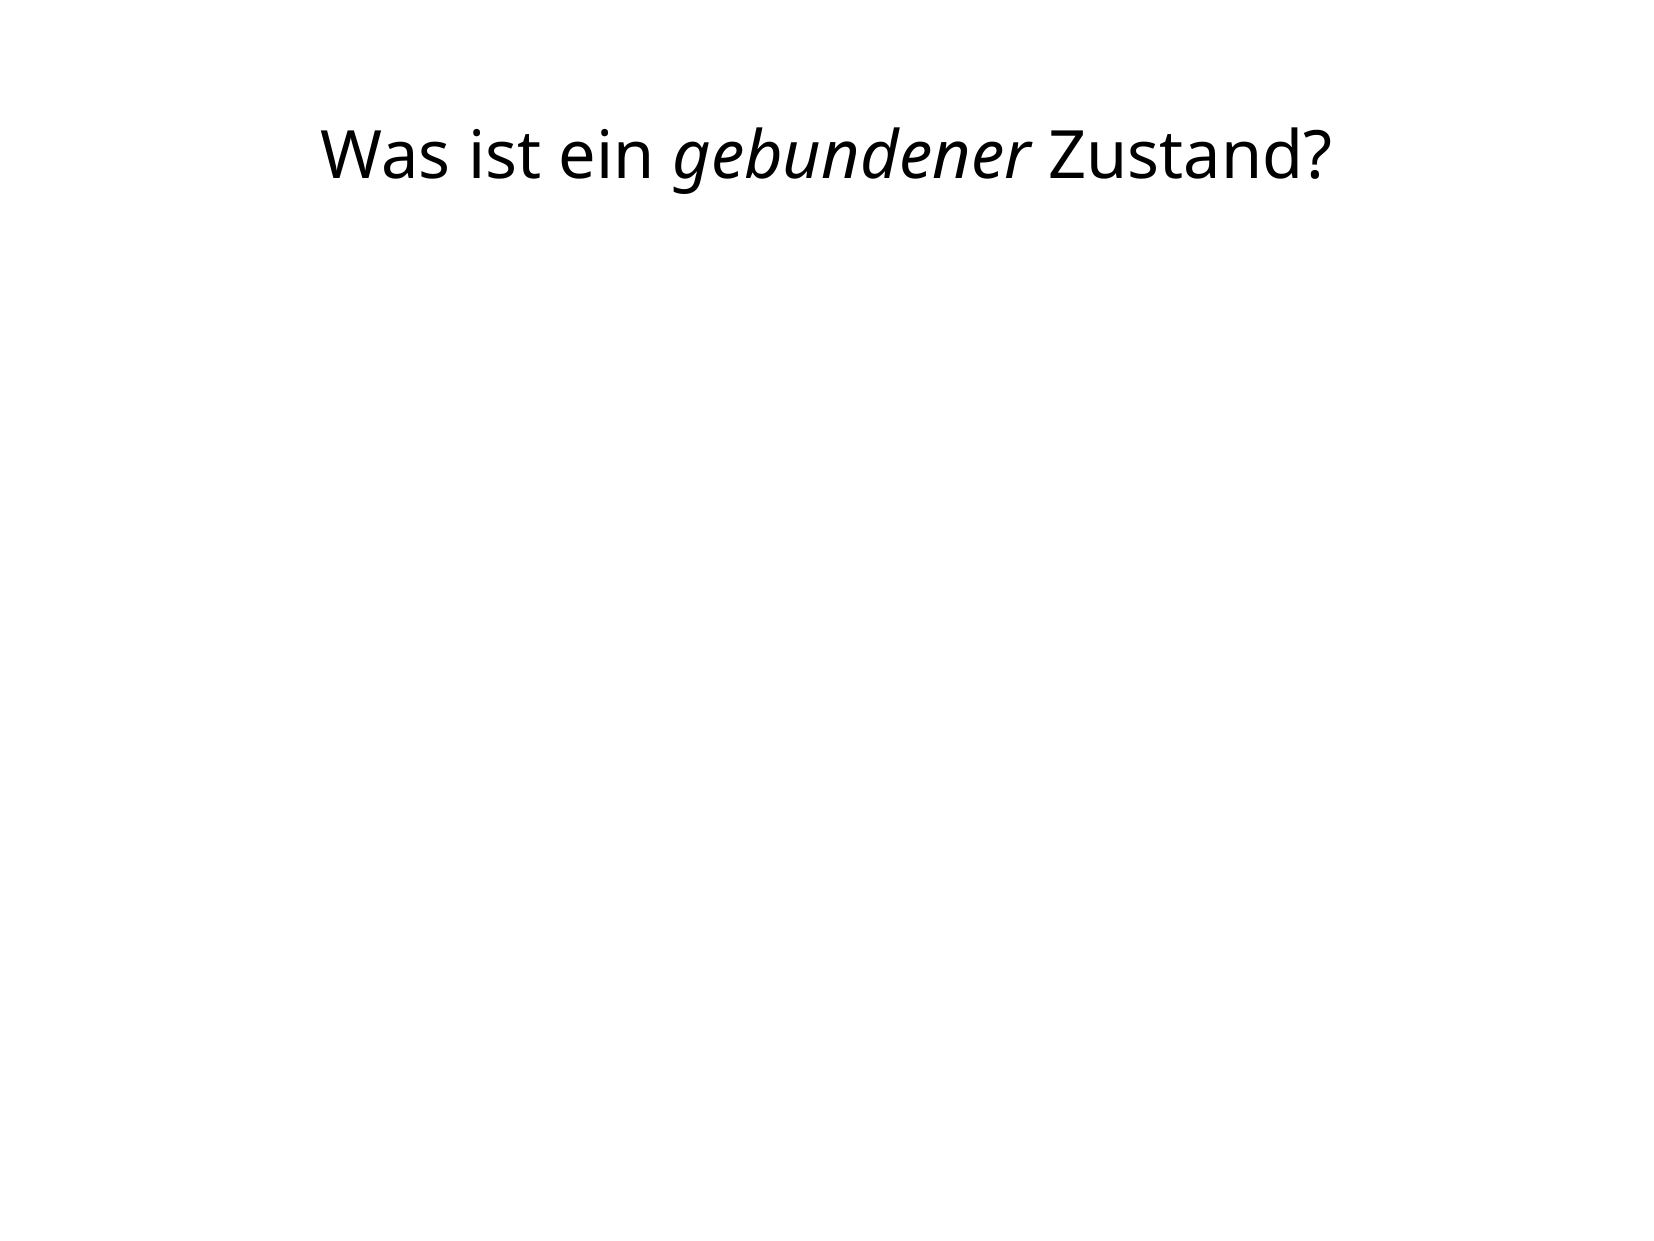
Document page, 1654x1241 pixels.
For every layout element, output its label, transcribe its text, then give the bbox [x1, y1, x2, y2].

title Was ist ein gebundener Zustand? [82, 49, 1571, 257]
